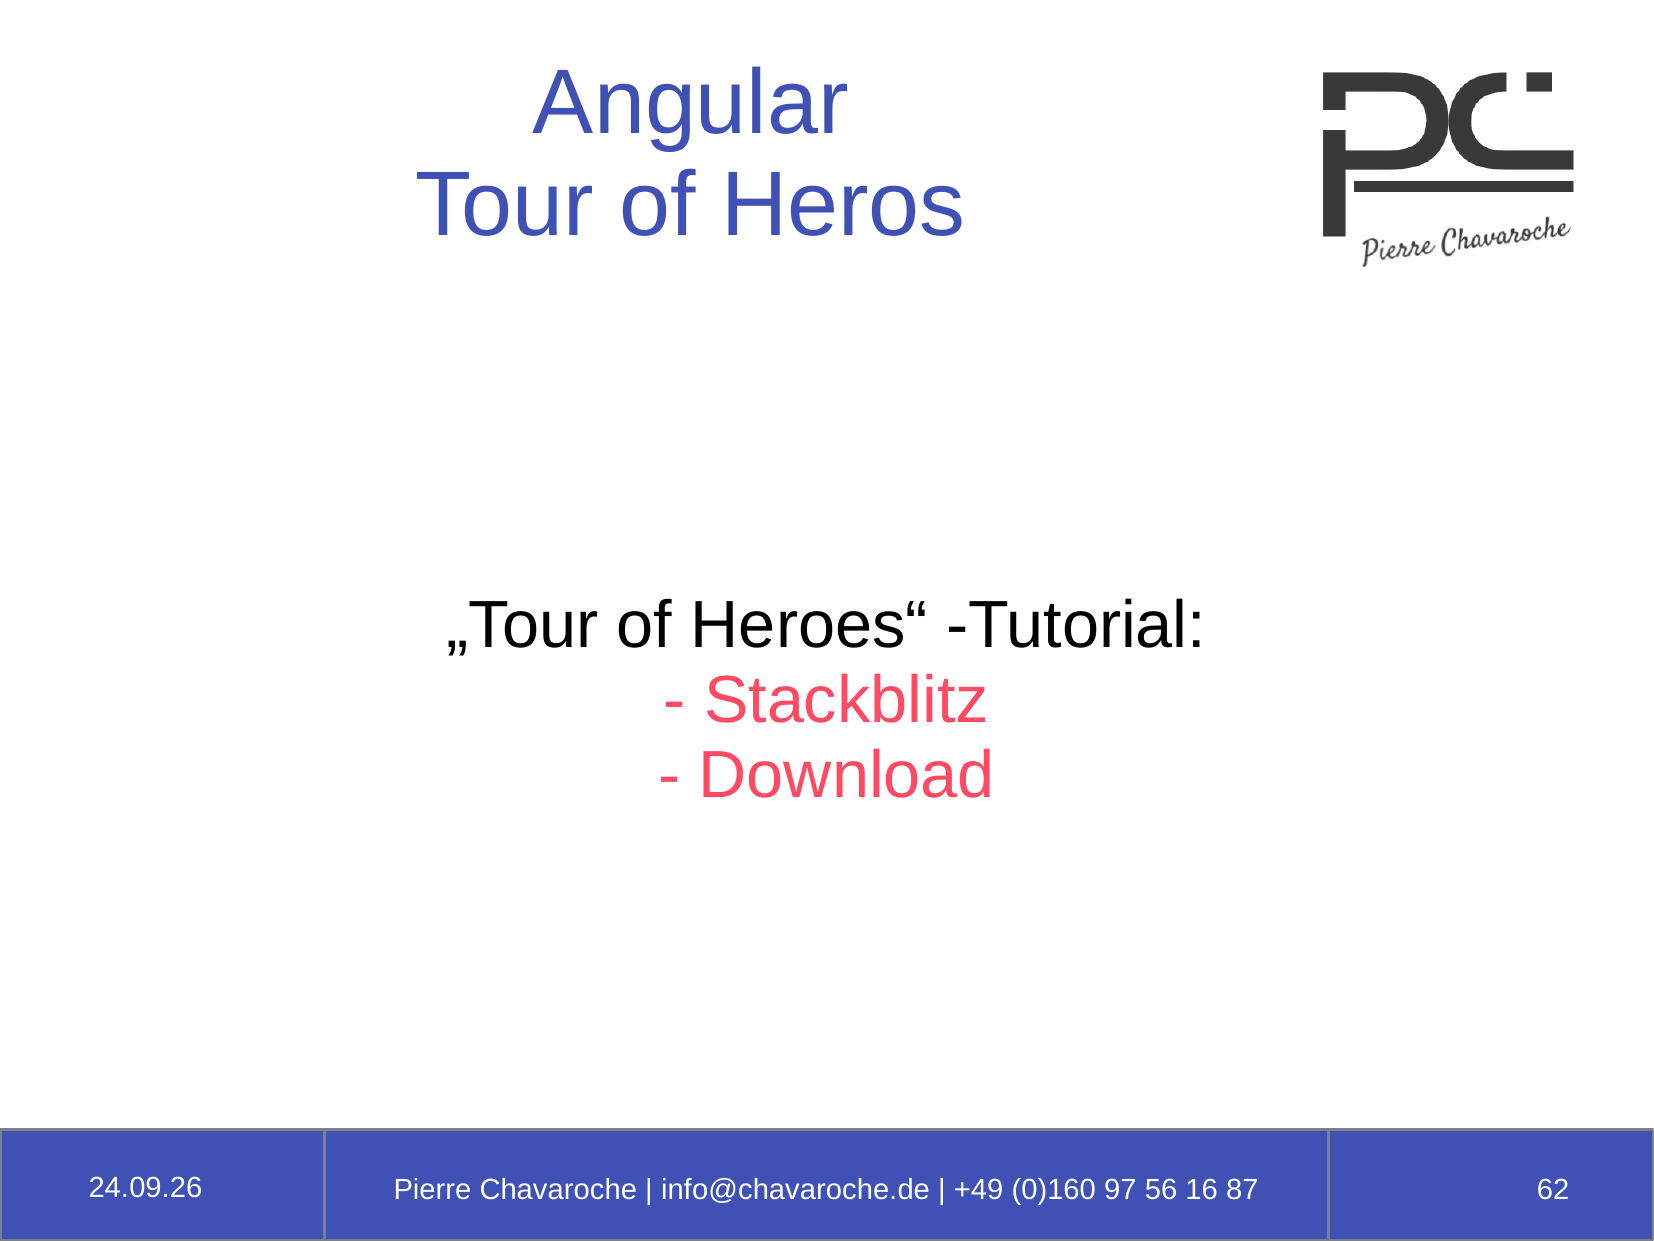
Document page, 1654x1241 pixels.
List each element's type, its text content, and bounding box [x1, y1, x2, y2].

picture [1307, 29, 1589, 311]
title Angular Tour of Heros [82, 49, 1300, 257]
subtitle „Tour of Heroes“ -Tutorial: - Stackblitz - Download [82, 290, 1571, 1109]
